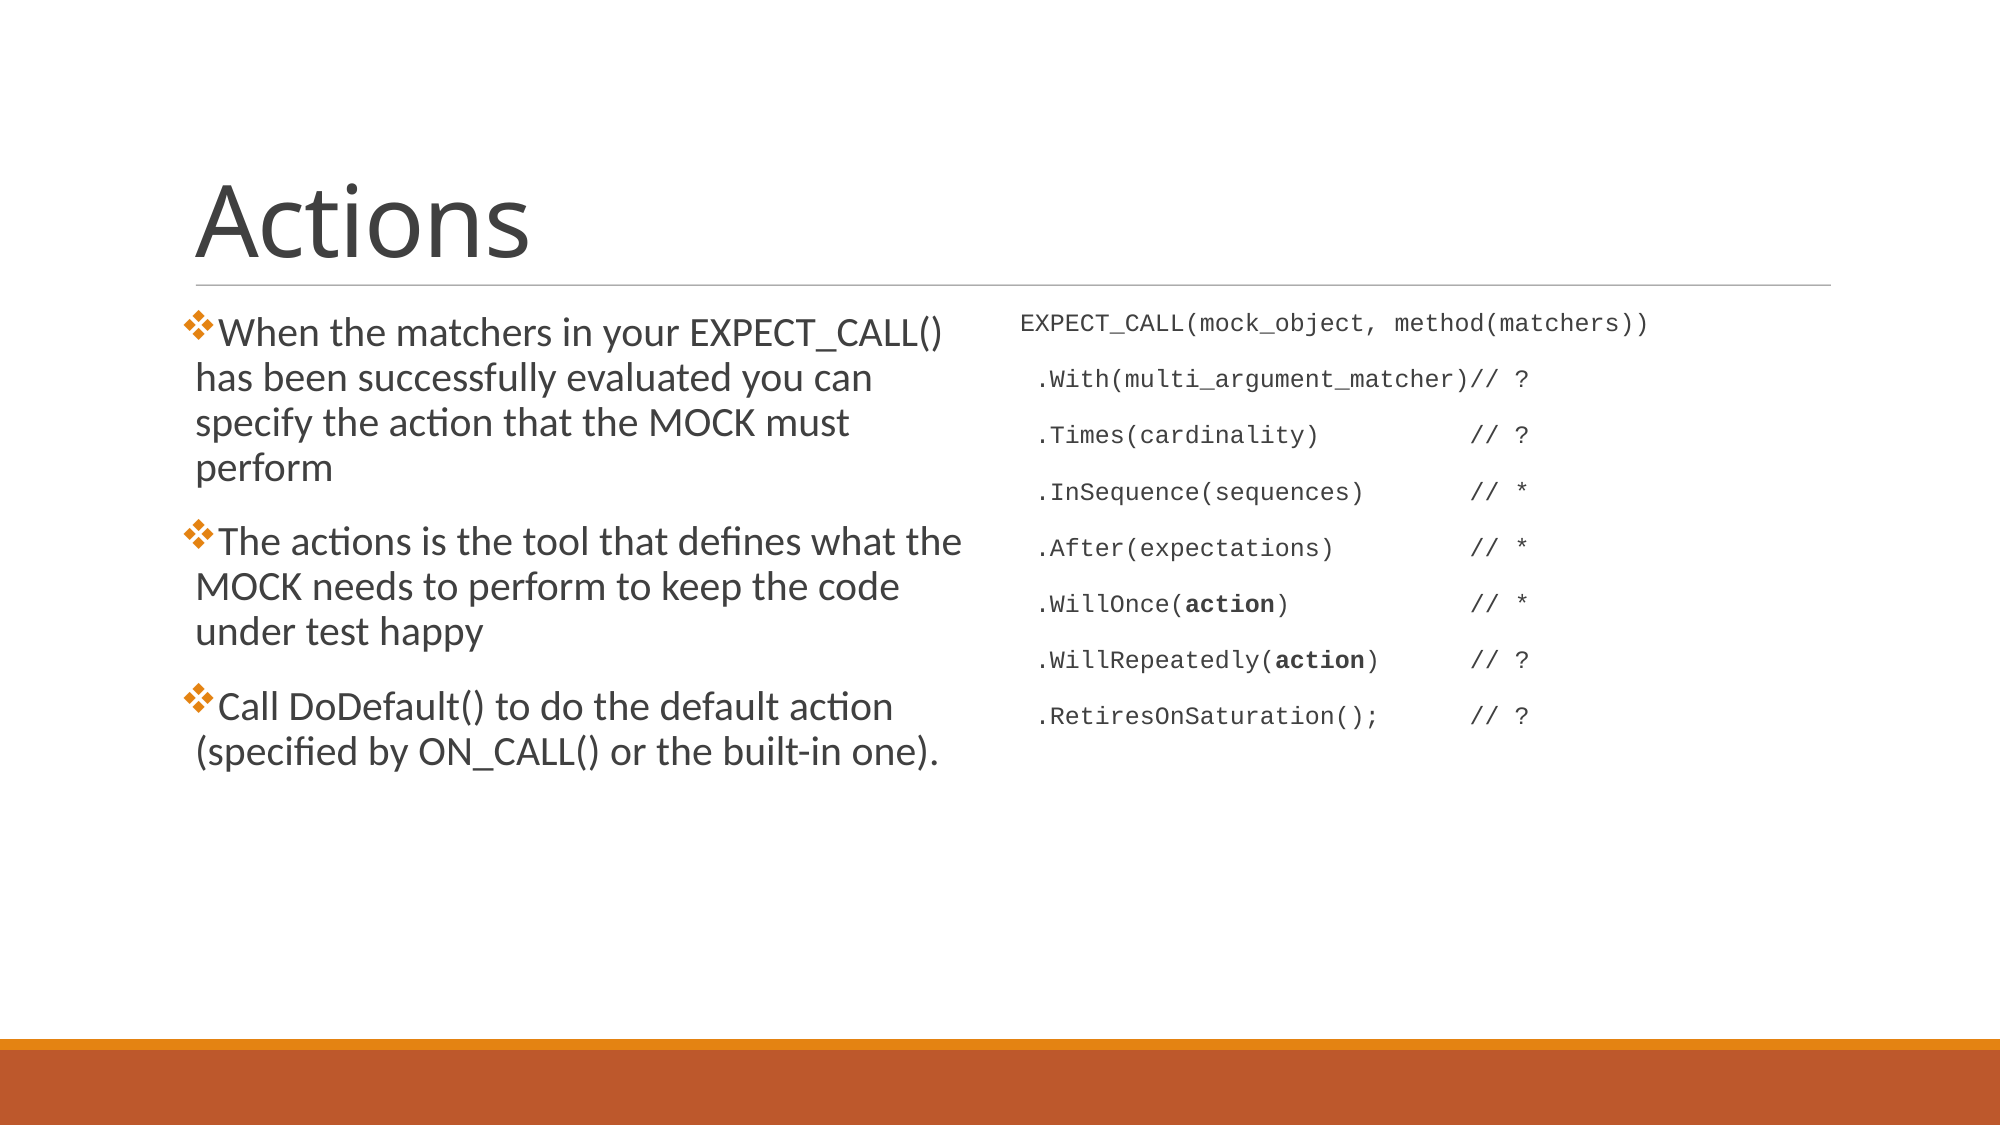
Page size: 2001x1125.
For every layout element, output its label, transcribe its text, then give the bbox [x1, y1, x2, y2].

list EXPECT_CALL(mock_object, method(matchers)) .With(multi_argument_matcher)// ? .Times(cardinality) // ? .InSequence(sequences) // * .After(expectations) // * .WillOnce(action) // * .WillRepeatedly(action) // ? .RetiresOnSaturation(); // ? [1020, 302, 1830, 963]
list When the matchers in your EXPECT_CALL() has been successfully evaluated you can specify the action that the MOCK must perform The actions is the tool that defines what the MOCK needs to perform to keep the code under test happy Call DoDefault() to do the default action (specified by ON_CALL() or the built-in one). [180, 302, 990, 963]
title Actions [180, 47, 1830, 285]
